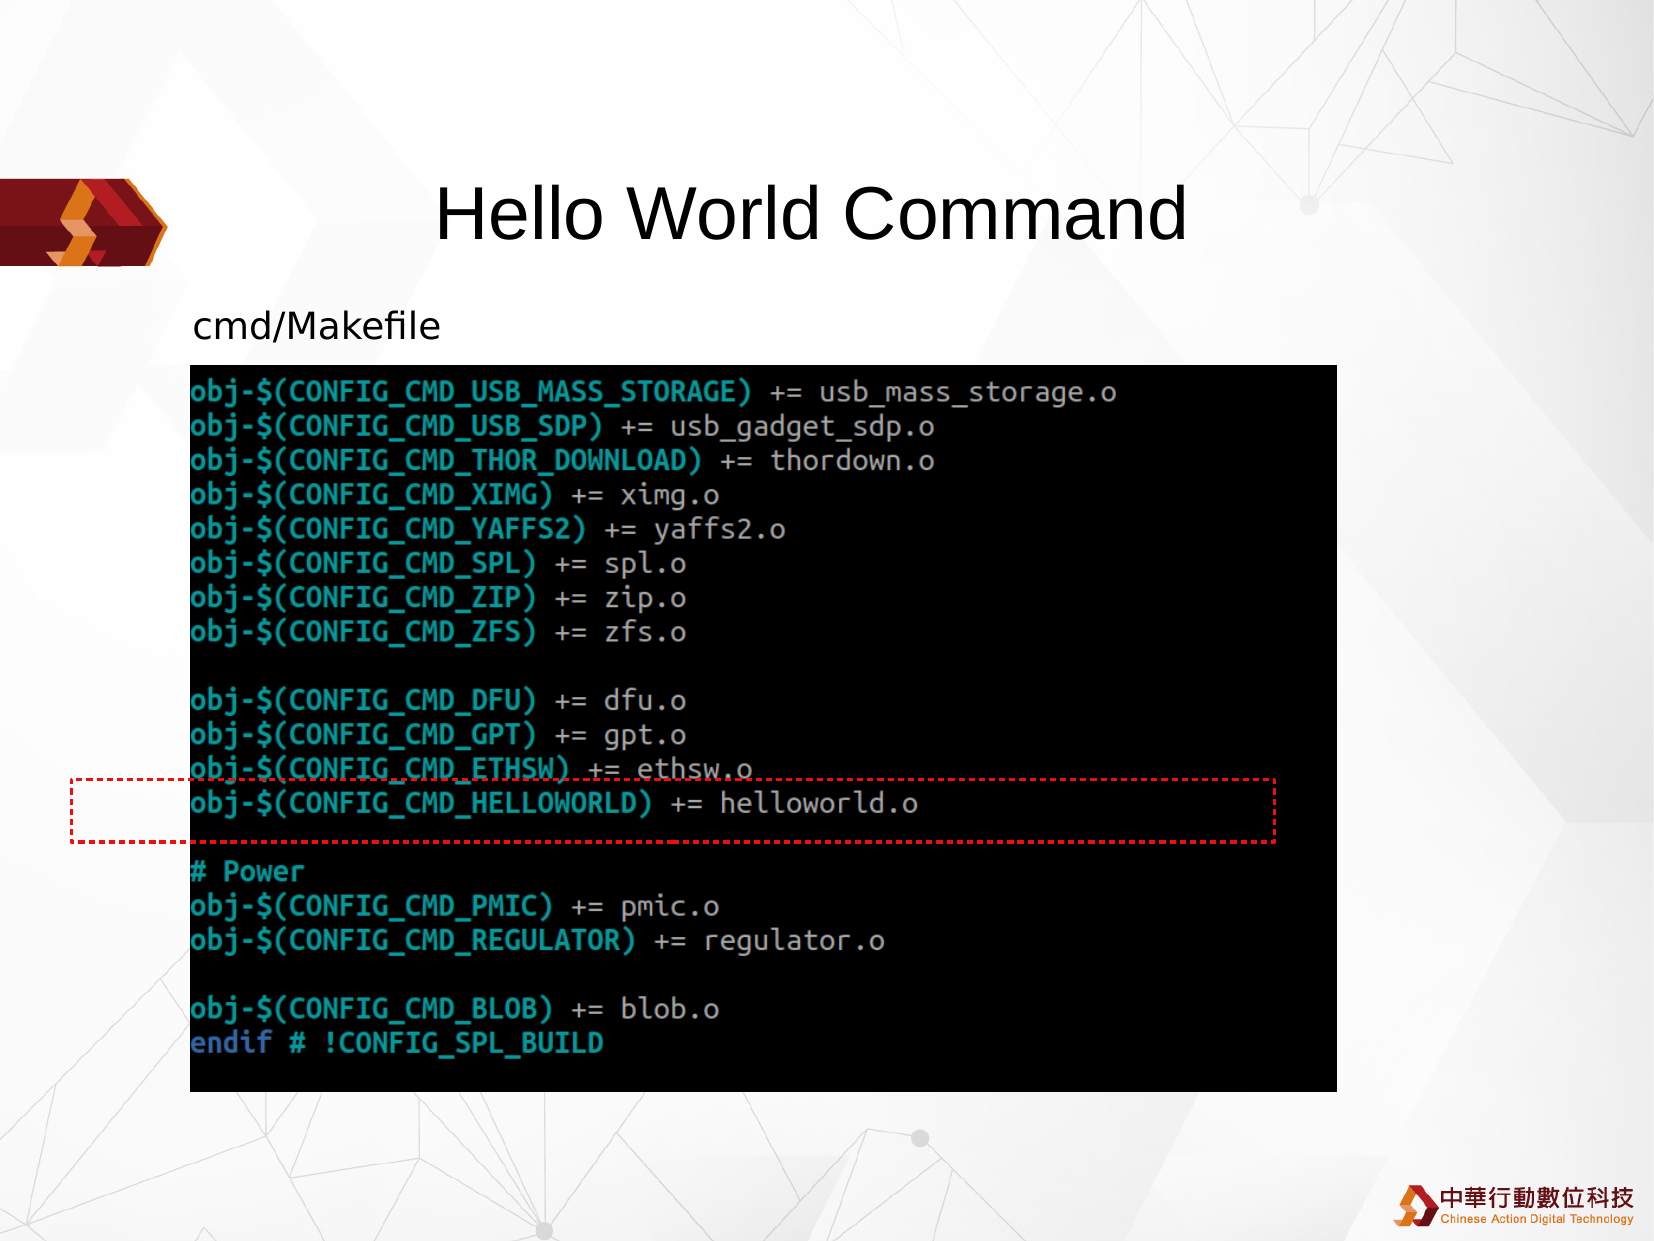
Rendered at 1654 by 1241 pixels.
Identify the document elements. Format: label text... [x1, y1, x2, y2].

text_box cmd/Makefile [177, 297, 591, 356]
title Hello World Command [118, 129, 1506, 298]
picture [0, 0, 1654, 1241]
